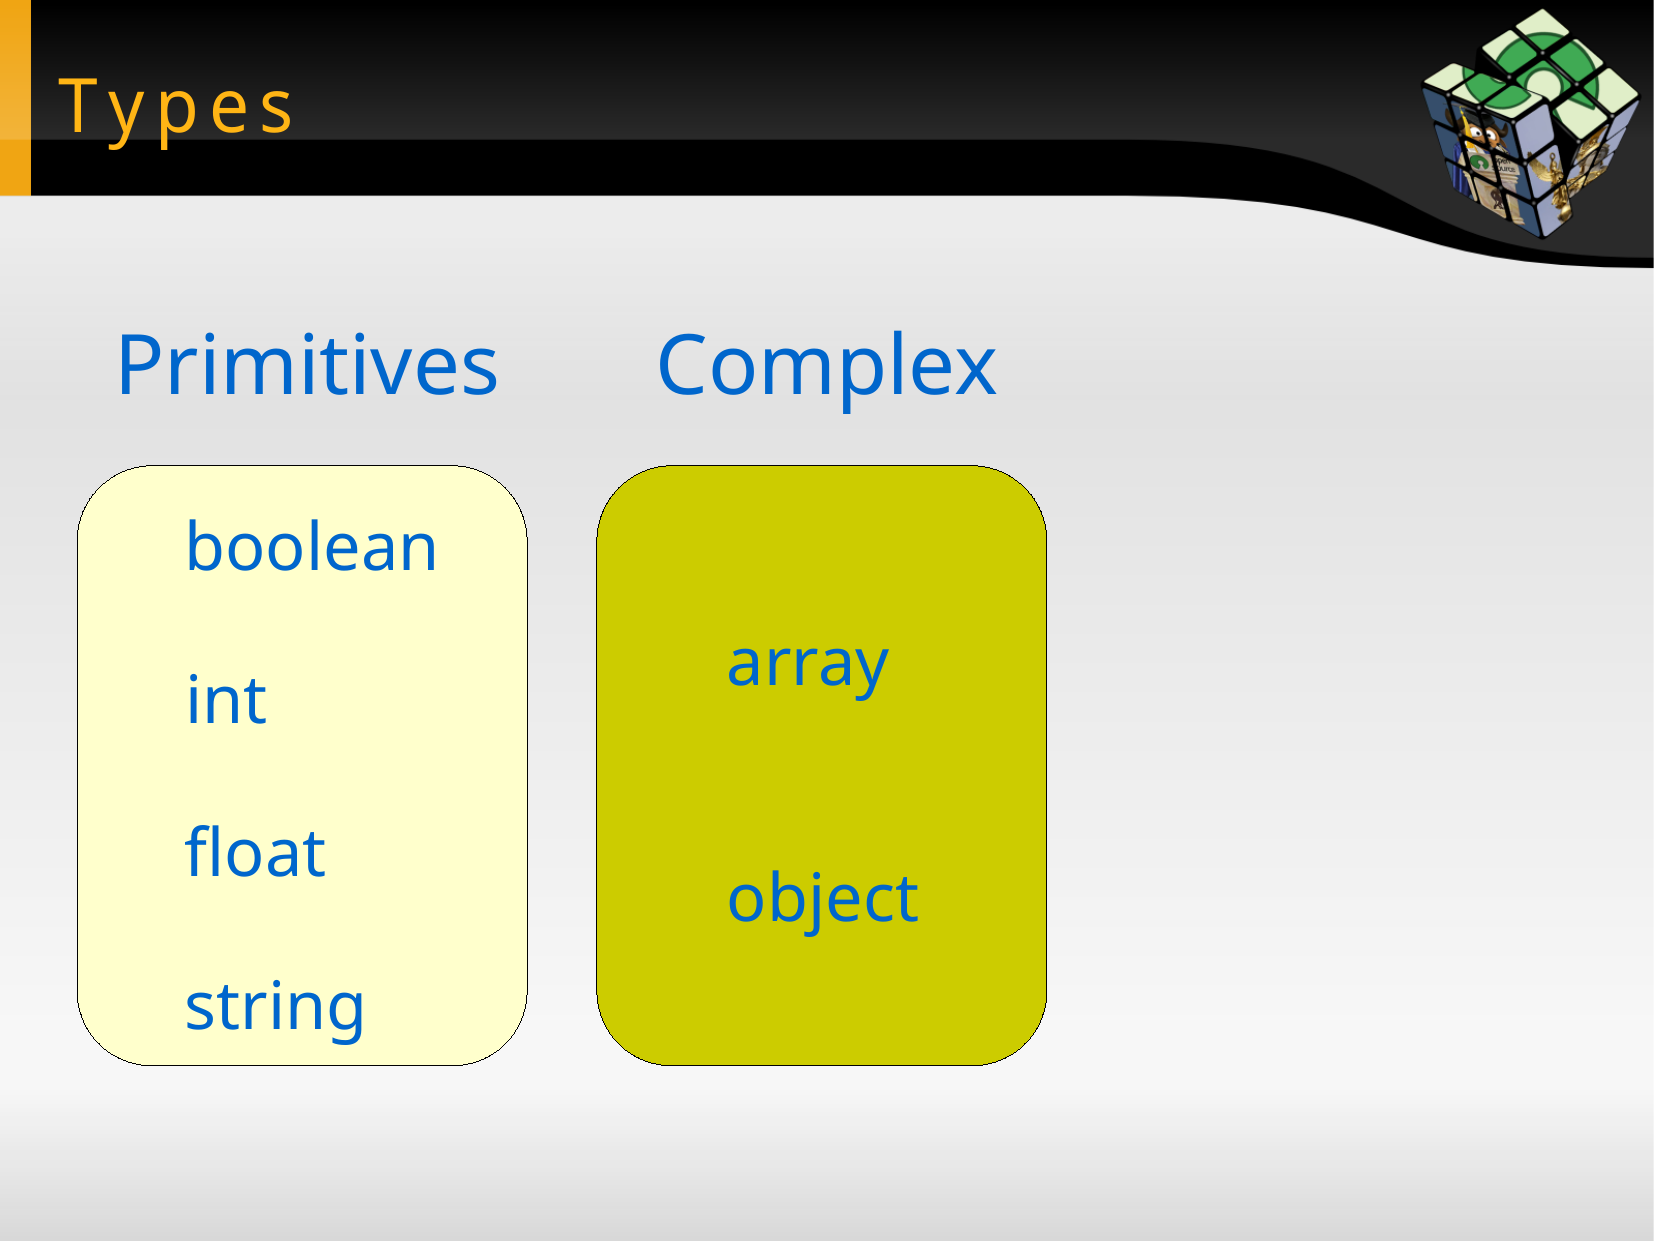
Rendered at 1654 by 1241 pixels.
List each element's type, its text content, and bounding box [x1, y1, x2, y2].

text_box float [169, 797, 345, 888]
text_box boolean [169, 491, 447, 582]
text_box string [169, 951, 376, 1041]
text_box Complex [641, 297, 1003, 407]
picture [0, 0, 1654, 1241]
text_box int [170, 644, 283, 735]
text_box [77, 465, 528, 1066]
text_box object [712, 843, 933, 933]
text_box array [712, 606, 895, 697]
title Types [59, 29, 1270, 178]
text_box [596, 465, 1047, 1066]
text_box Primitives [99, 297, 505, 407]
